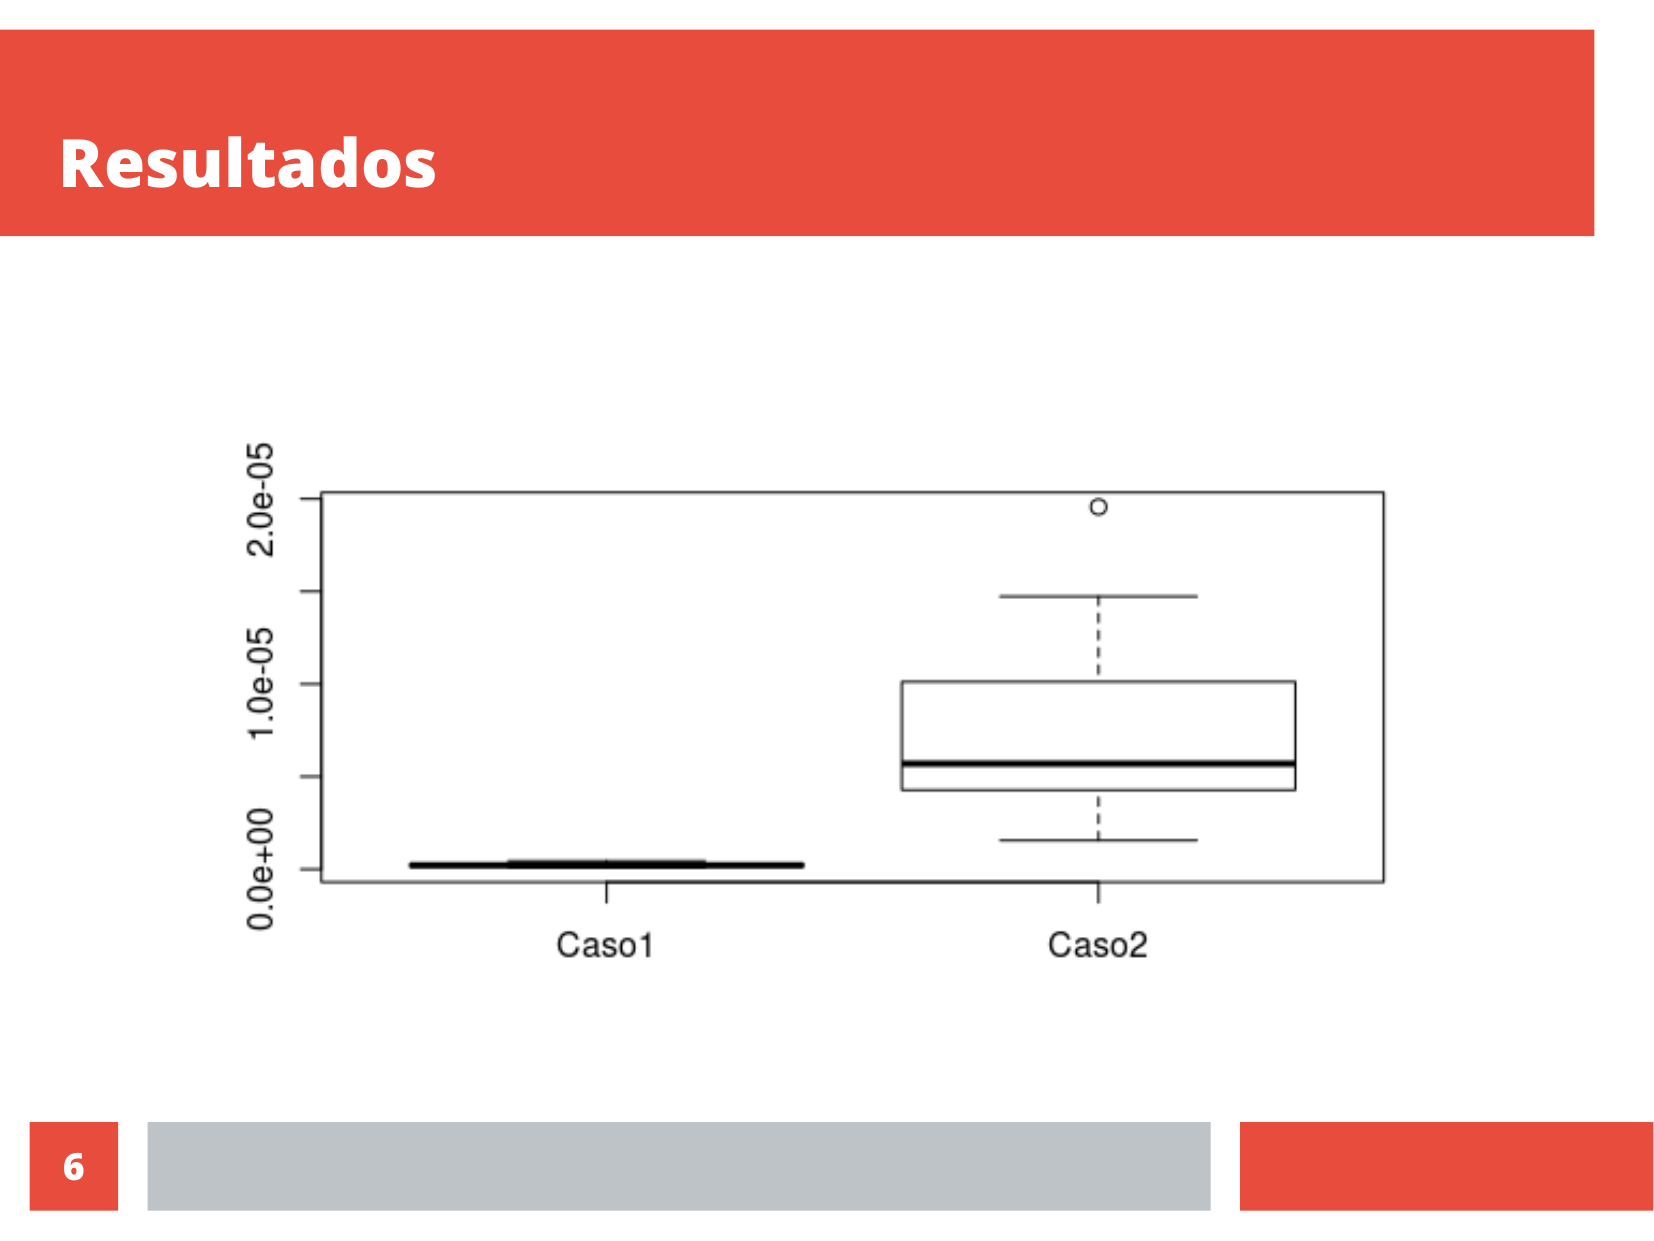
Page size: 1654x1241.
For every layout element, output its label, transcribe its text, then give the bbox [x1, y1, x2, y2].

title Resultados [59, 59, 1595, 207]
picture [153, 324, 1471, 1093]
